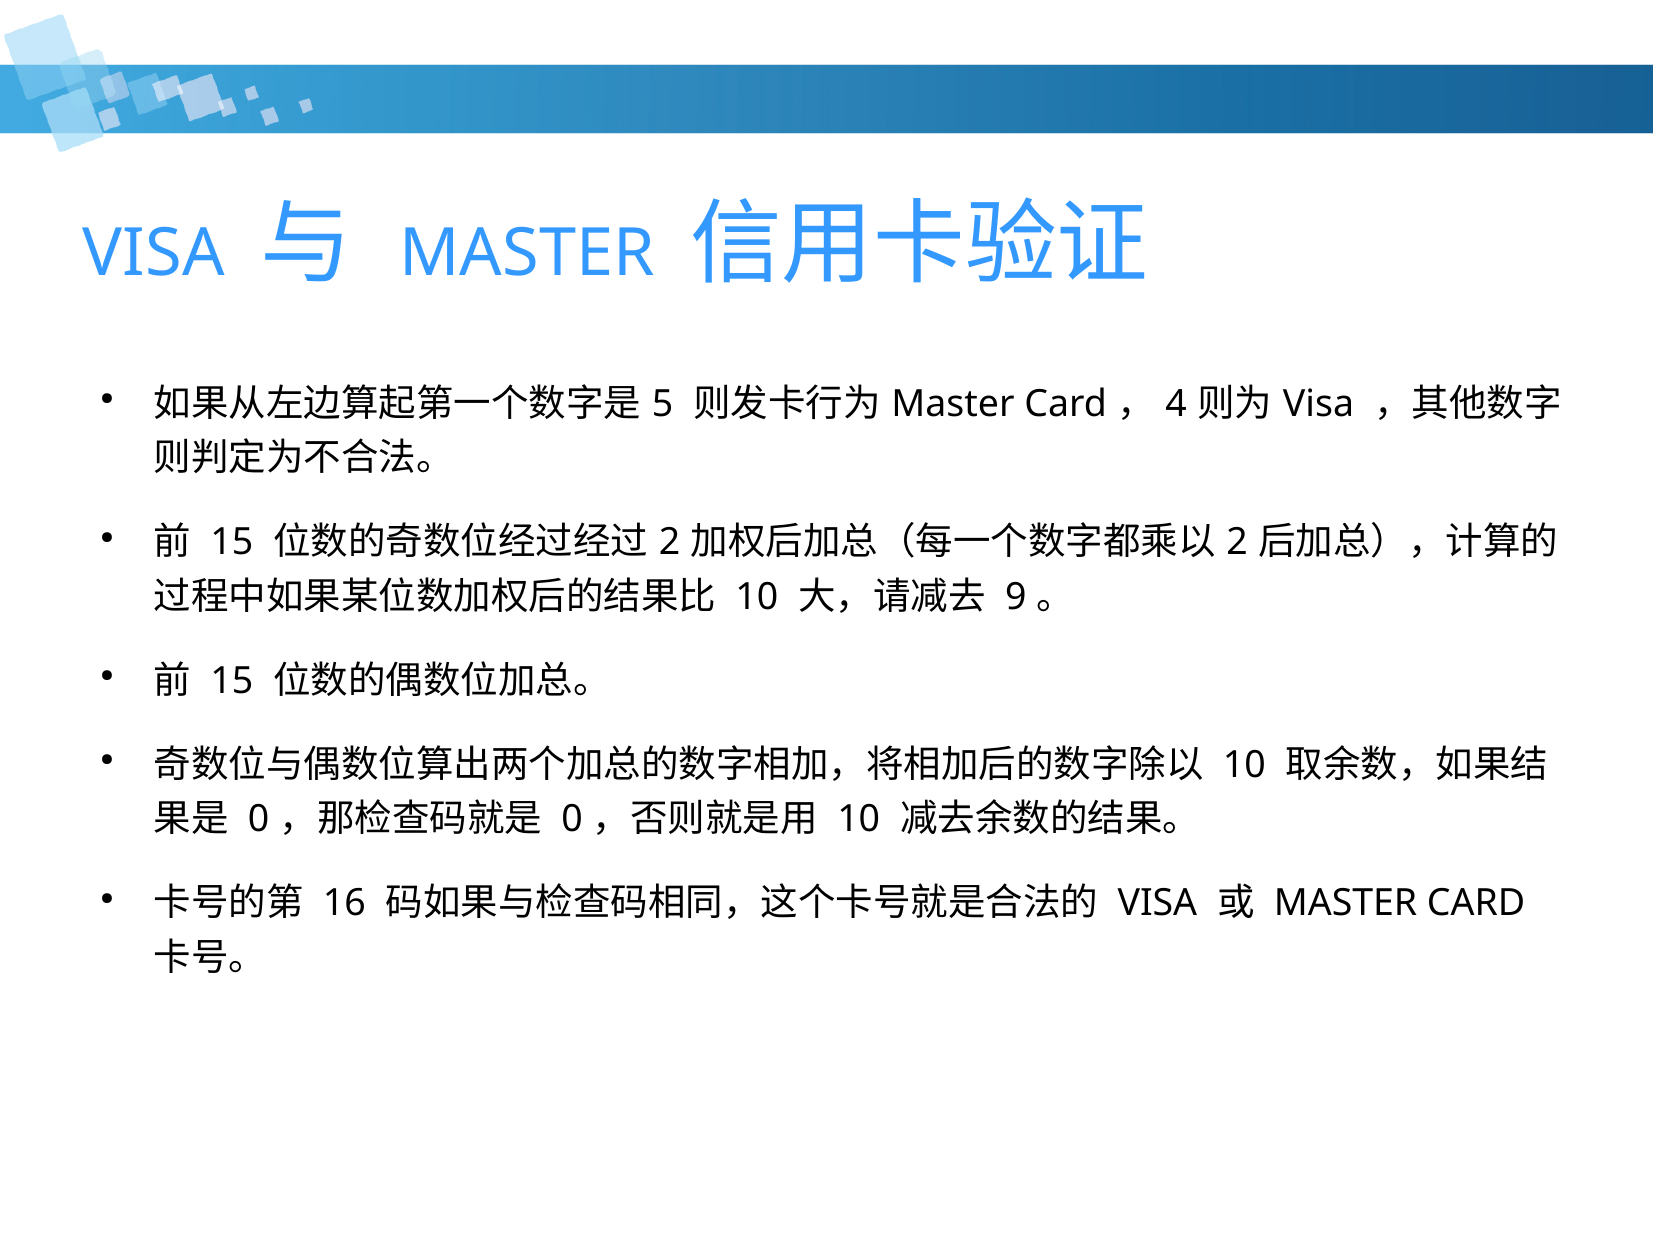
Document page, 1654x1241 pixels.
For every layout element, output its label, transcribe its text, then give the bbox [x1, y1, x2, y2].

picture [0, 0, 1653, 1238]
title VISA 与 MASTER 信用卡验证 [82, 132, 1571, 340]
list 如果从左边算起第一个数字是5 则发卡行为Master Card，4则为Visa ，其他数字则判定为不合法。 前 15 位数的奇数位经过经过2加权后加总（每一个数字都乘以2后加总），计算的过程中如果某位数加权后的结果比 10 大，请减去 9。 前 15 位数的偶数位加总。 奇数位与偶数位算出两个加总的数字相加，将相加后的数字除以 10 取余数，如果结果是 0，那检查码就是 0，否则就是用 10 减去余数的结果。 卡号的第 16 码如果与检查码相同，这个卡号就是合法的 VISA 或 MASTER CARD 卡号。 [82, 372, 1571, 1093]
